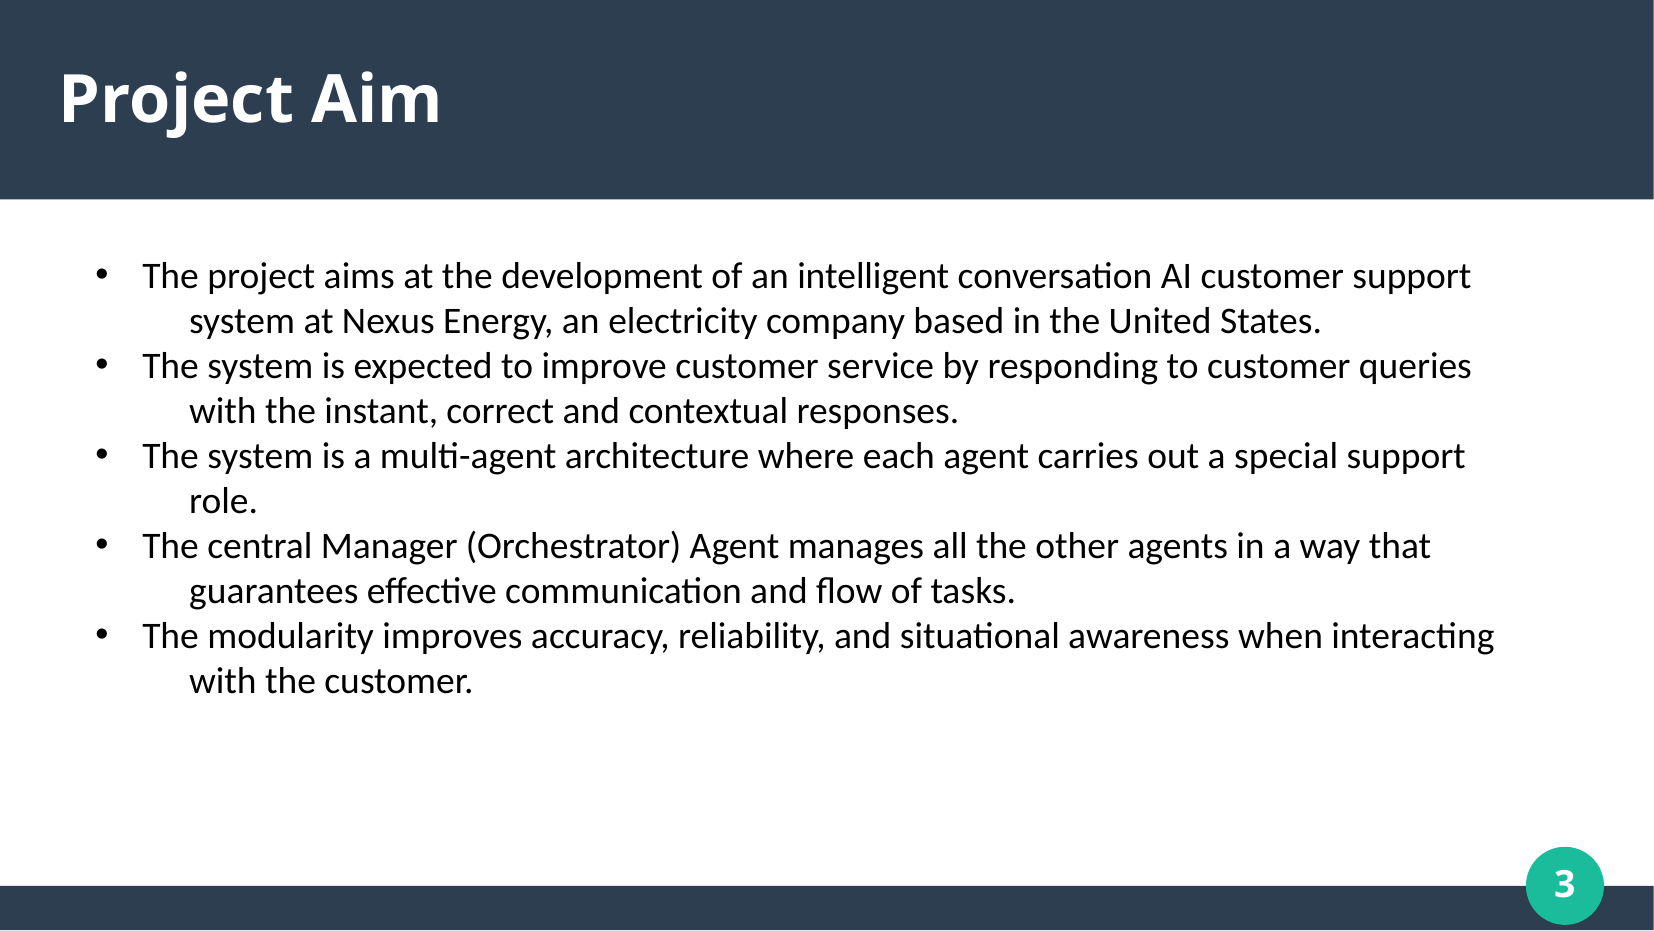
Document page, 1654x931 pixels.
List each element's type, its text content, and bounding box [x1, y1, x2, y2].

text_box [1505, 848, 1625, 923]
text_box The project aims at the development of an intelligent conversation AI customer support system at Nexus Energy, an electricity company based in the United States. The system is expected to improve customer service by responding to customer queries with the instant, correct and contextual responses. The system is a multi-agent architecture where each agent carries out a special support role. The central Manager (Orchestrator) Agent manages all the other agents in a way that guarantees effective communication and flow of tasks. The modularity improves accuracy, reliability, and situational awareness when interacting with the customer. [80, 243, 1546, 714]
list [59, 243, 1595, 901]
title Project Aim [59, 37, 1595, 156]
